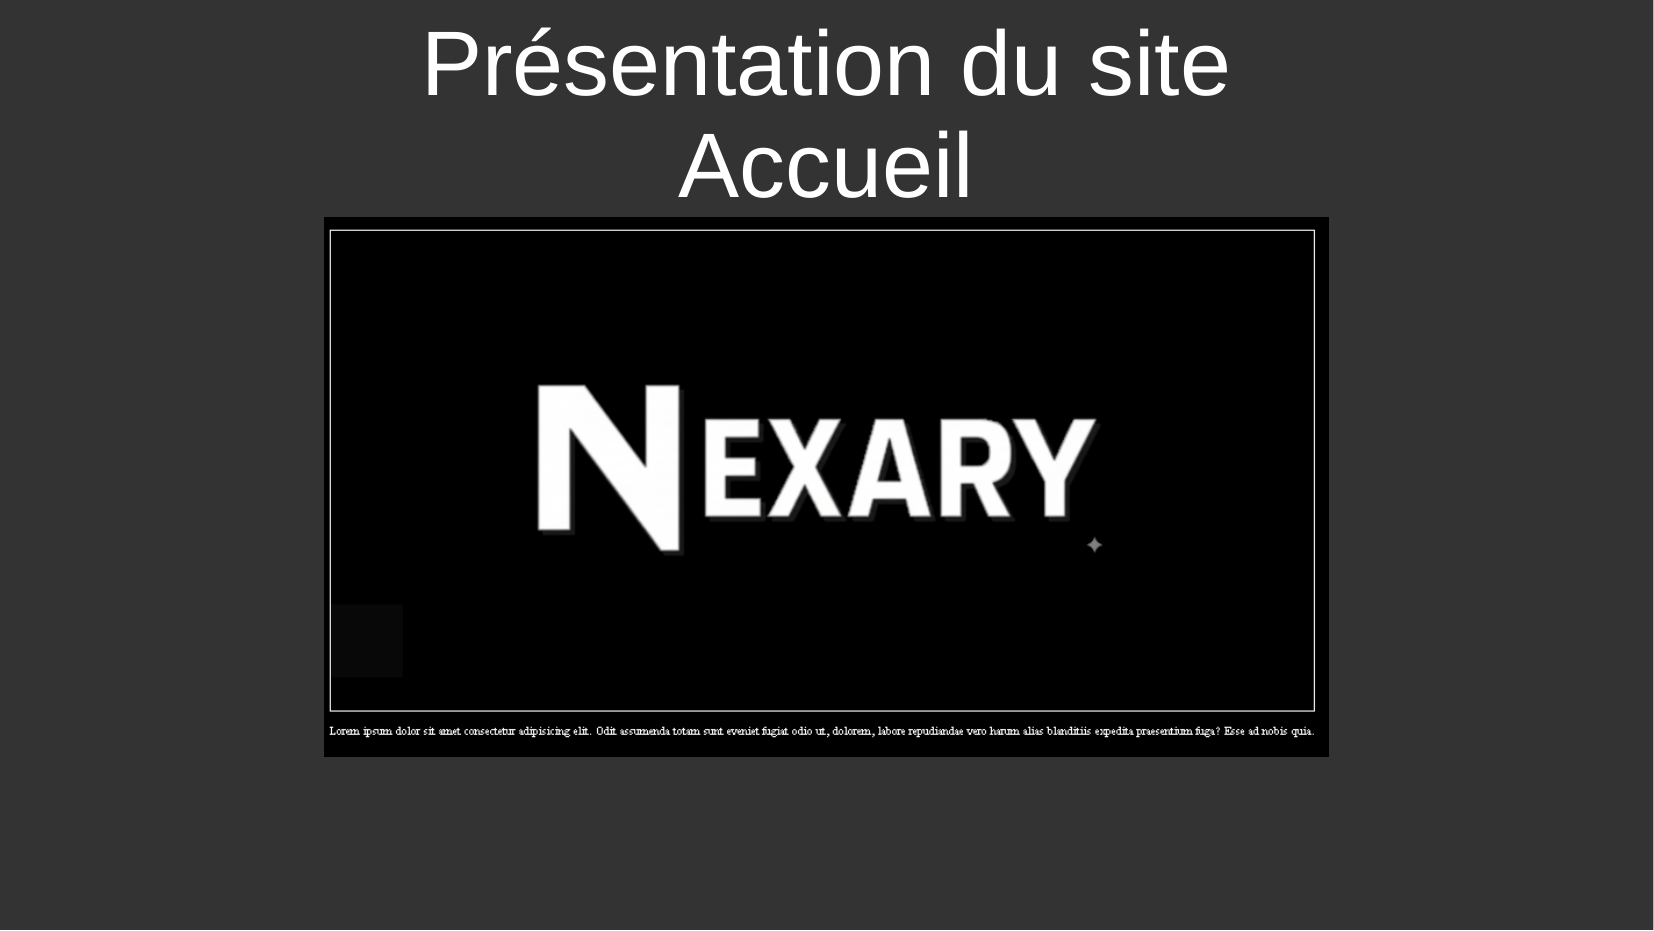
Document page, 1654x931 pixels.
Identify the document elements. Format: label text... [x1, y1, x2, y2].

title Présentation du site Accueil [82, 12, 1571, 218]
picture [324, 217, 1329, 758]
